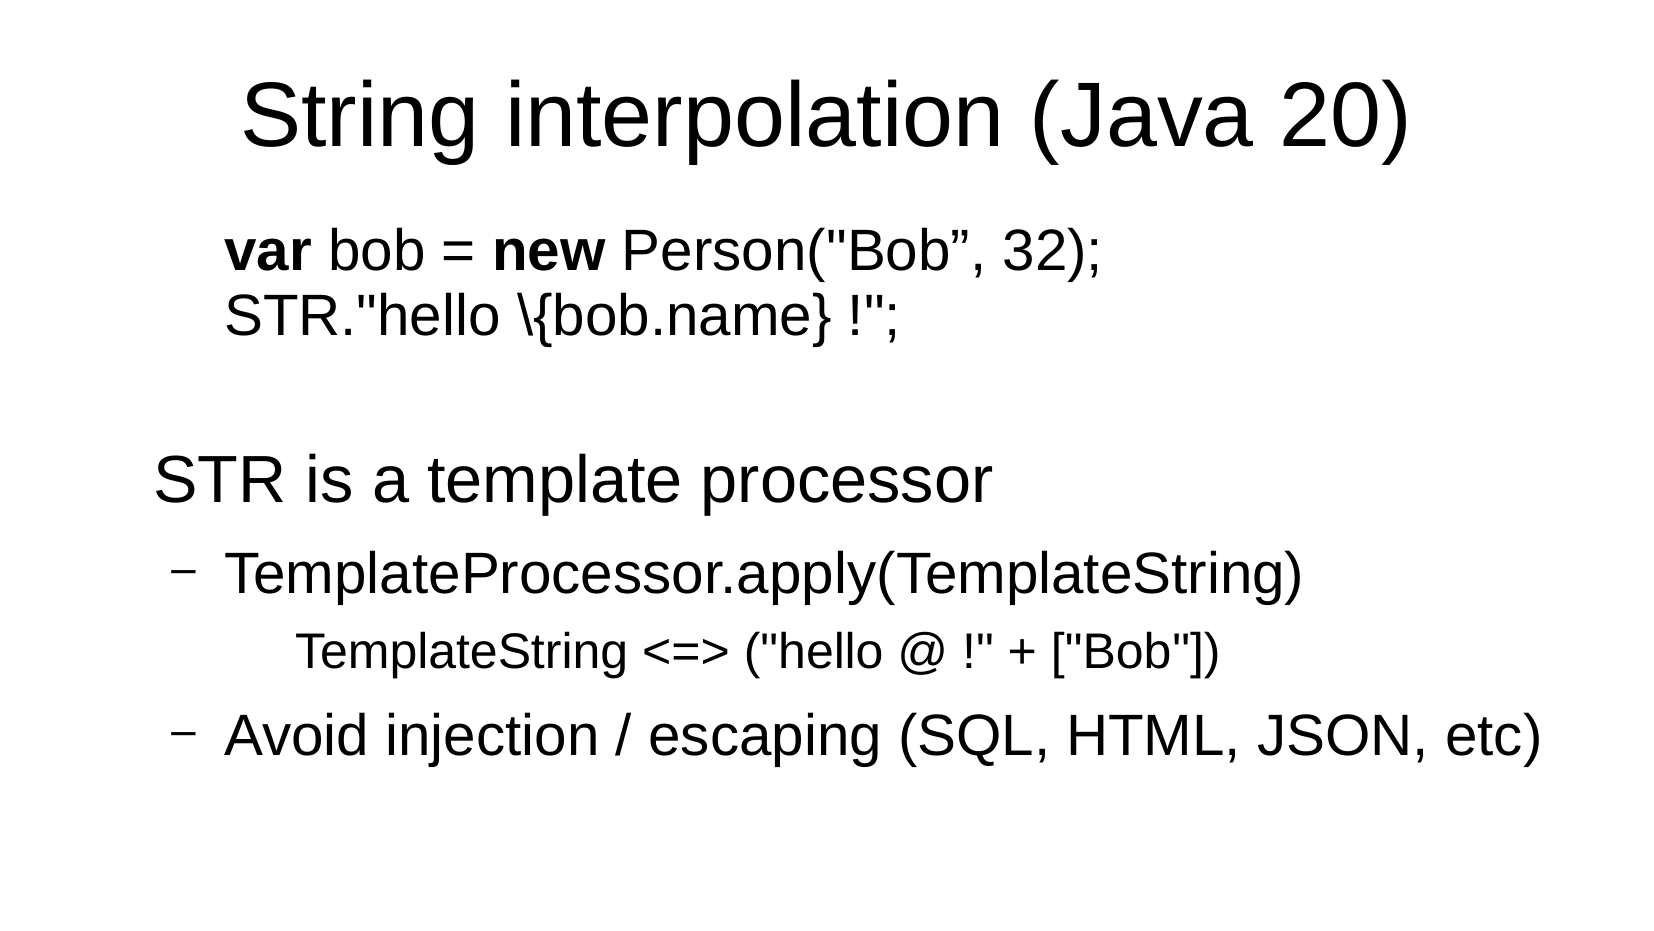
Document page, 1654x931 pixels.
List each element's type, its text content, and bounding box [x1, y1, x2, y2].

list var bob = new Person("Bob”, 32); STR."hello \{bob.name} !"; STR is a template processor TemplateProcessor.apply(TemplateString) TemplateString <=> ("hello @ !" + ["Bob"]) Avoid injection / escaping (SQL, HTML, JSON, etc) [82, 217, 1571, 826]
title String interpolation (Java 20) [82, 37, 1571, 193]
